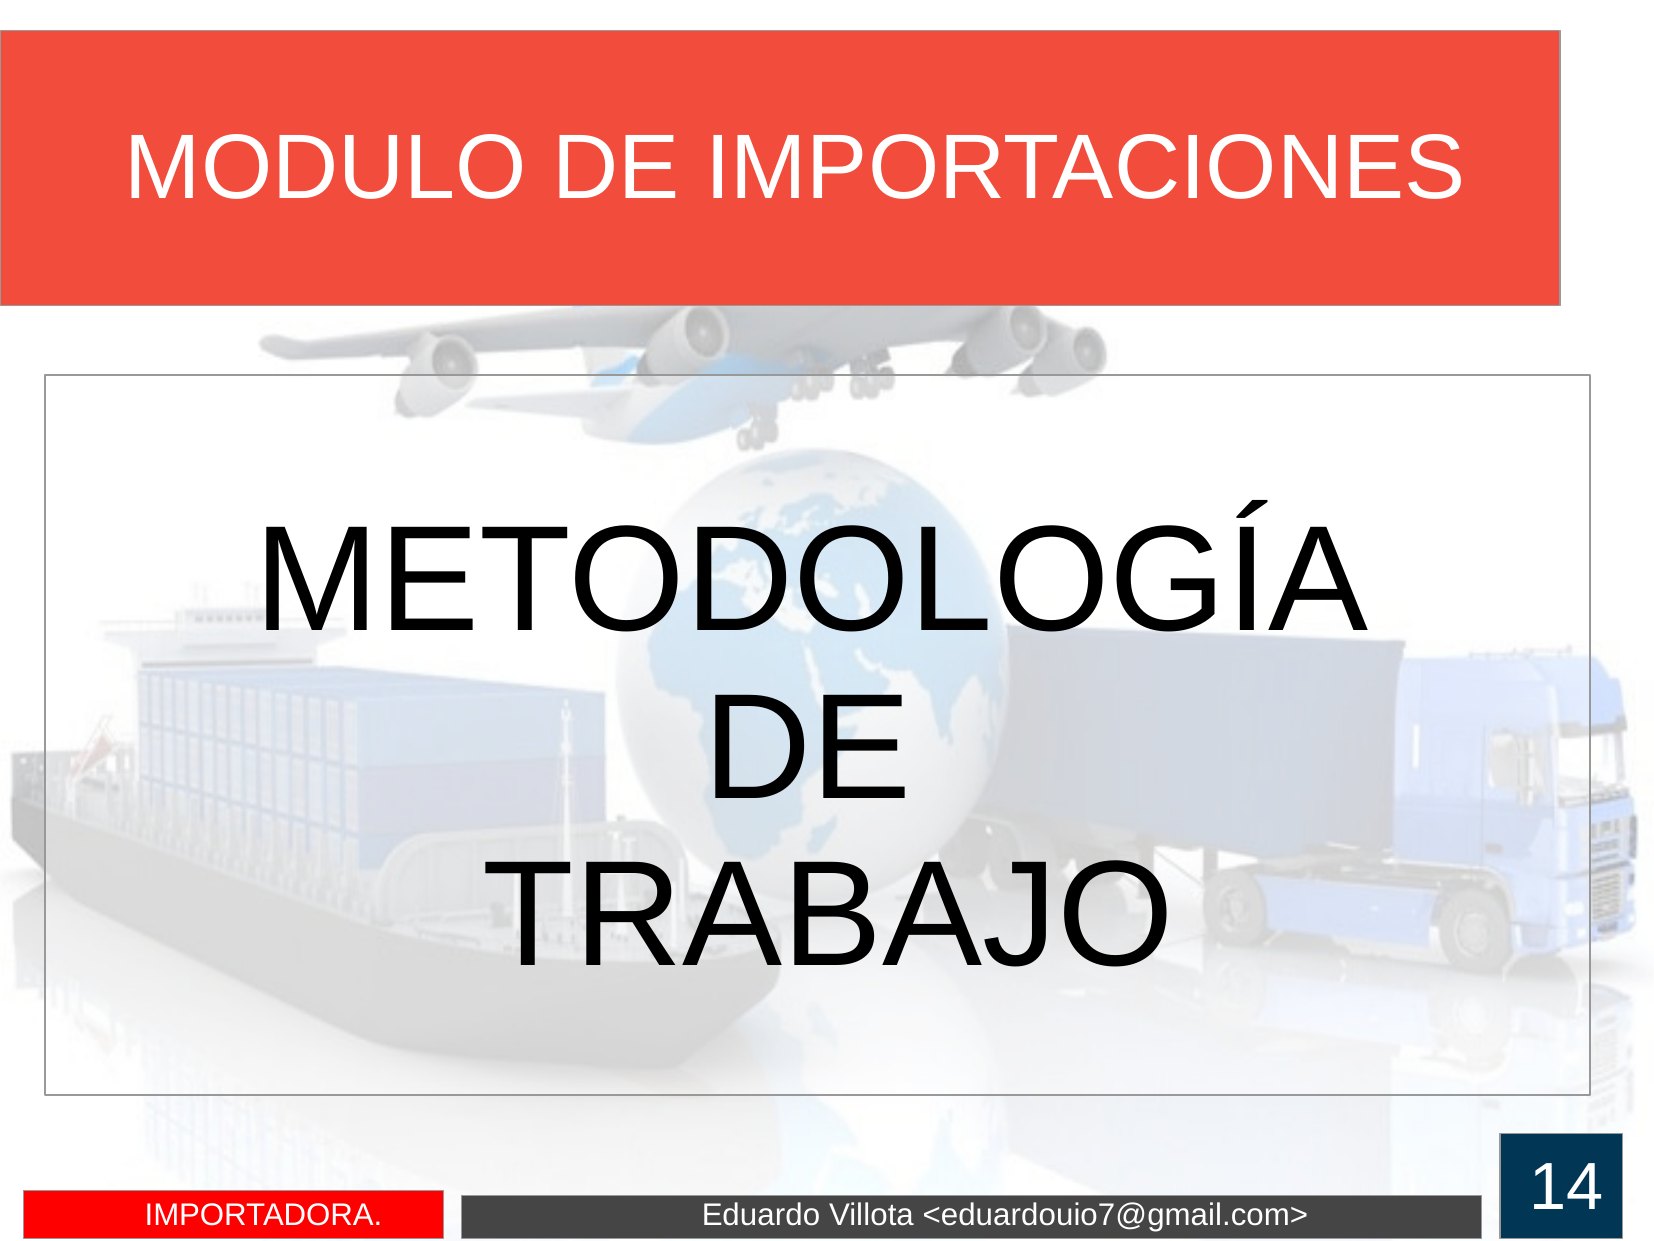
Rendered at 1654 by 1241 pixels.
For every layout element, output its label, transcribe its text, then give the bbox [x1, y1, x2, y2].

text_box [1325, 1195, 1482, 1239]
text_box Eduardo Villota <eduardouio7@gmail.com> [687, 1189, 1325, 1240]
text_box [1500, 1133, 1623, 1239]
text_box 14 [1515, 1141, 1623, 1241]
picture [0, 0, 1654, 1241]
text_box [23, 1190, 129, 1239]
text_box [398, 1190, 444, 1239]
text_box [0, 30, 1561, 306]
text_box IMPORTADORA. [129, 1189, 398, 1240]
text_box MODULO DE IMPORTACIONES [110, 108, 1482, 226]
text_box [461, 1195, 687, 1239]
text_box [45, 375, 1591, 1096]
text_box METODOLOGÍA DE TRABAJO [240, 487, 1418, 1051]
